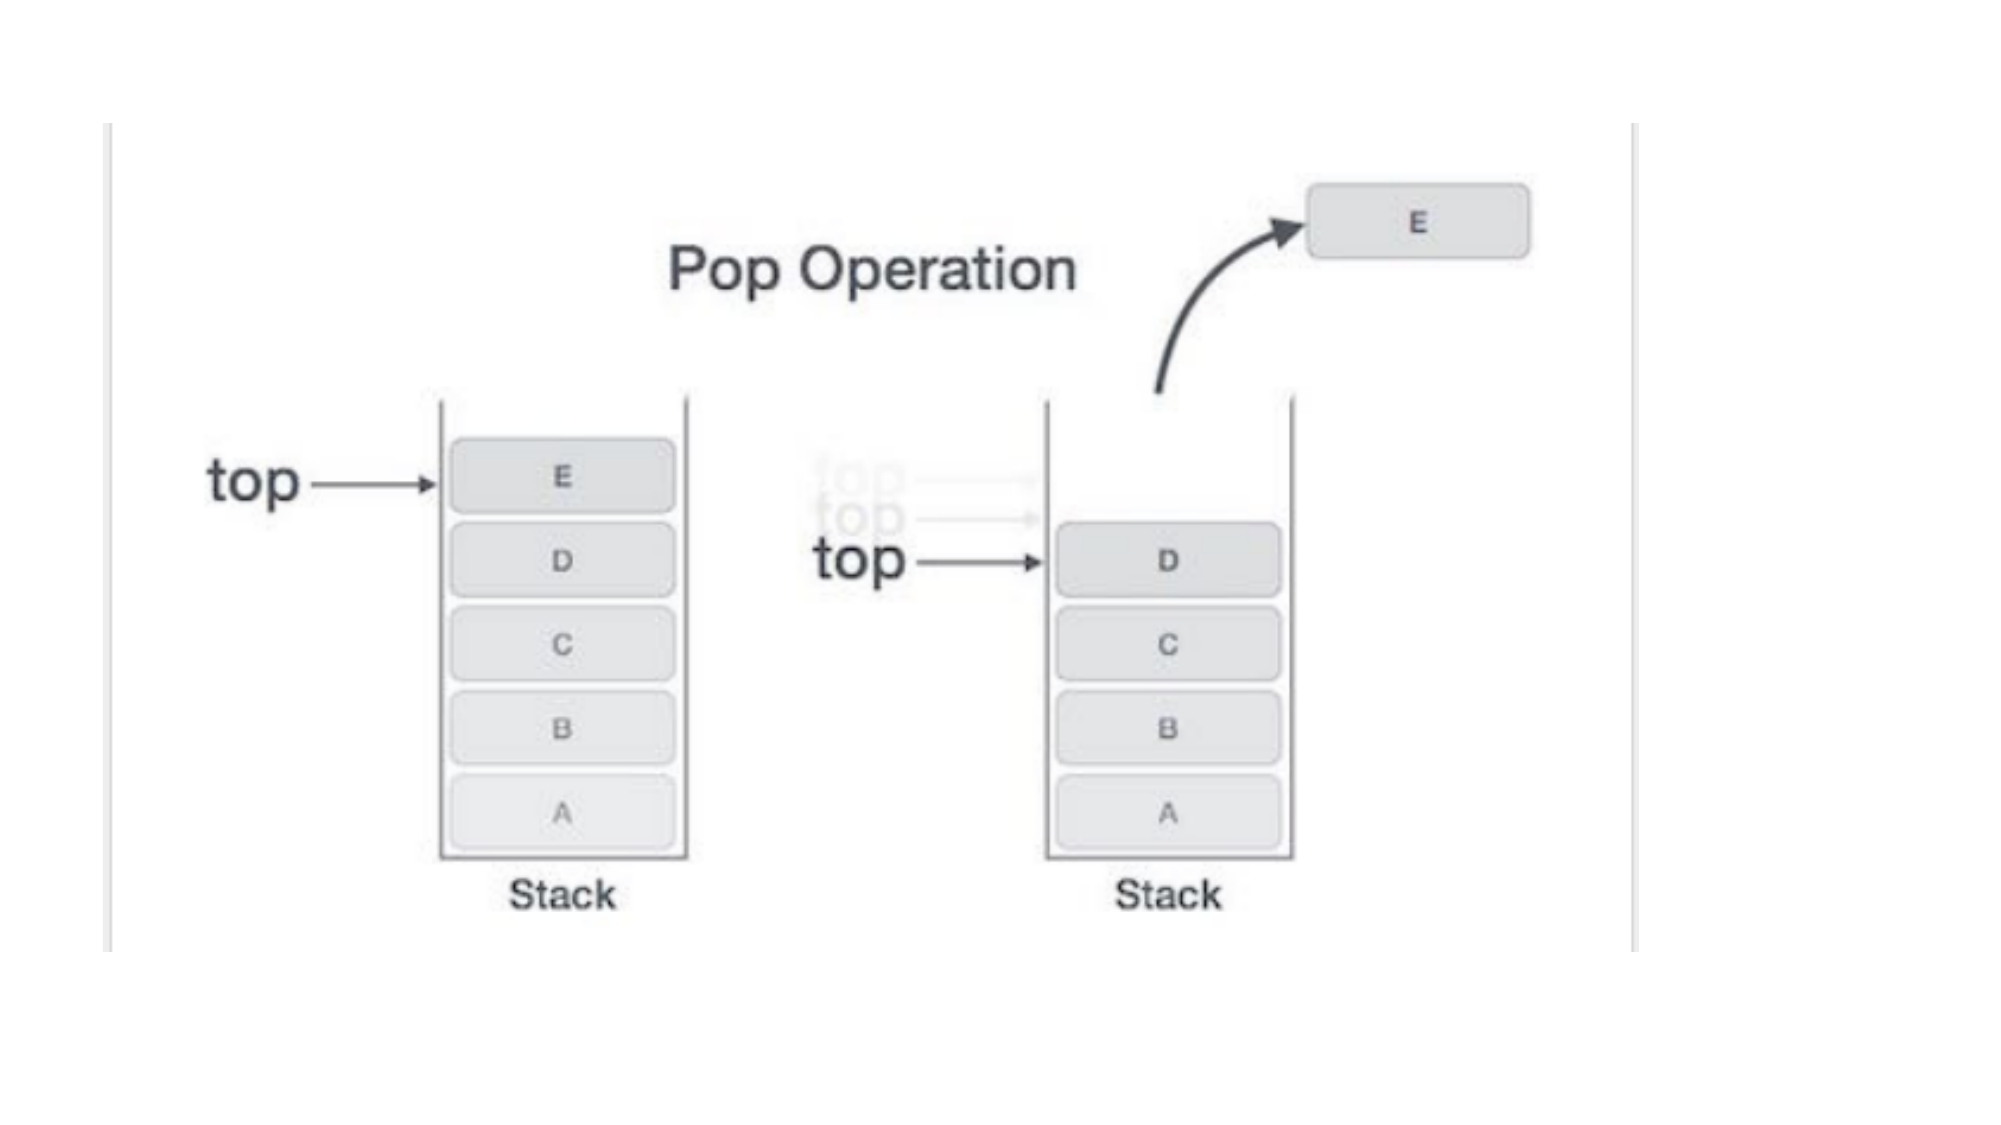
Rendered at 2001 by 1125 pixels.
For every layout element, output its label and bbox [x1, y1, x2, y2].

picture [102, 123, 1639, 952]
